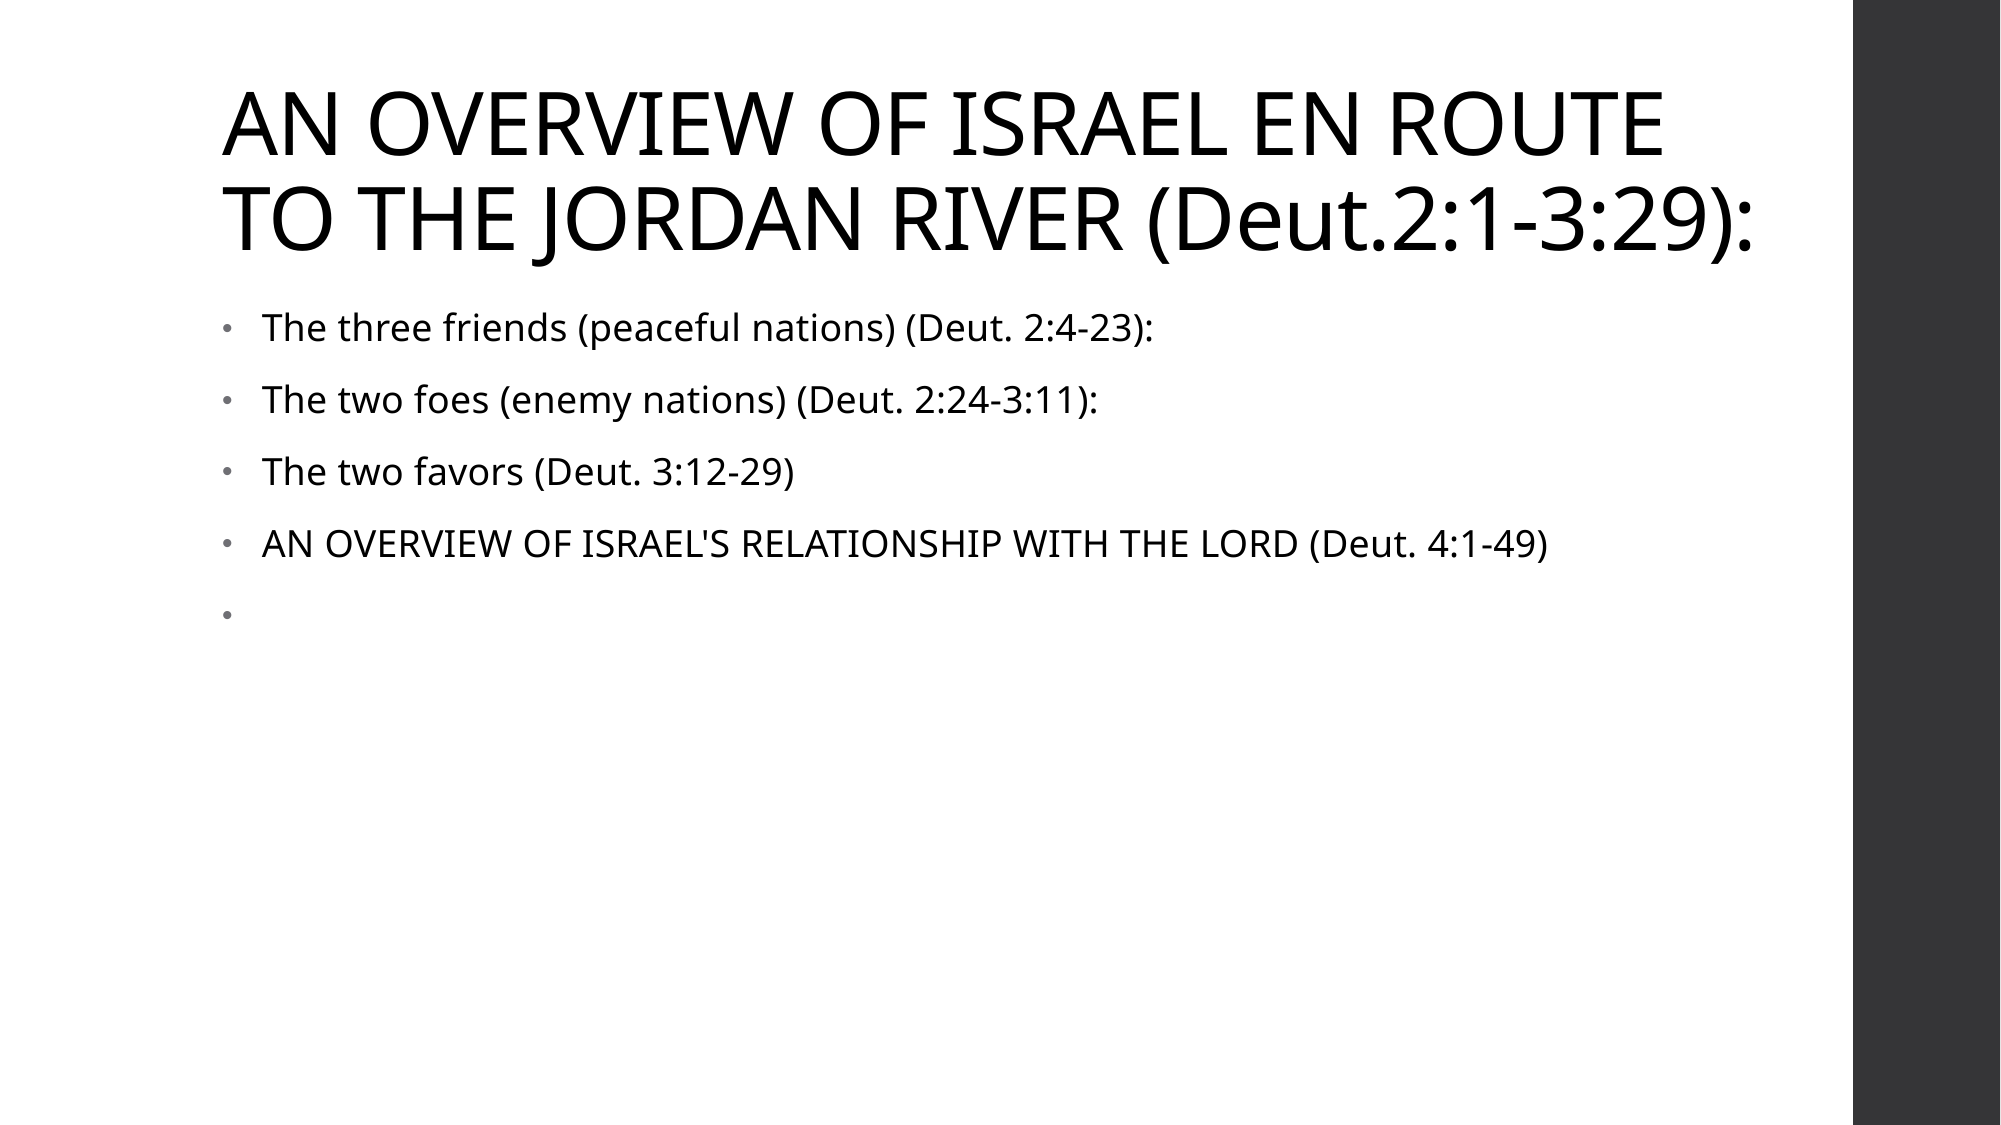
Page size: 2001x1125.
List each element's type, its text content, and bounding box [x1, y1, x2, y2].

title AN OVERVIEW OF ISRAEL EN ROUTE TO THE JORDAN RIVER (Deut.2:1-3:29): [206, 60, 1797, 278]
list The three friends (peaceful nations) (Deut. 2:4-23): The two foes (enemy nations) (Deut. 2:24-3:11): The two favors (Deut. 3:12-29) AN OVERVIEW OF ISRAEL'S RELATIONSHIP WITH THE LORD (Deut. 4:1-49) [206, 299, 1617, 1014]
